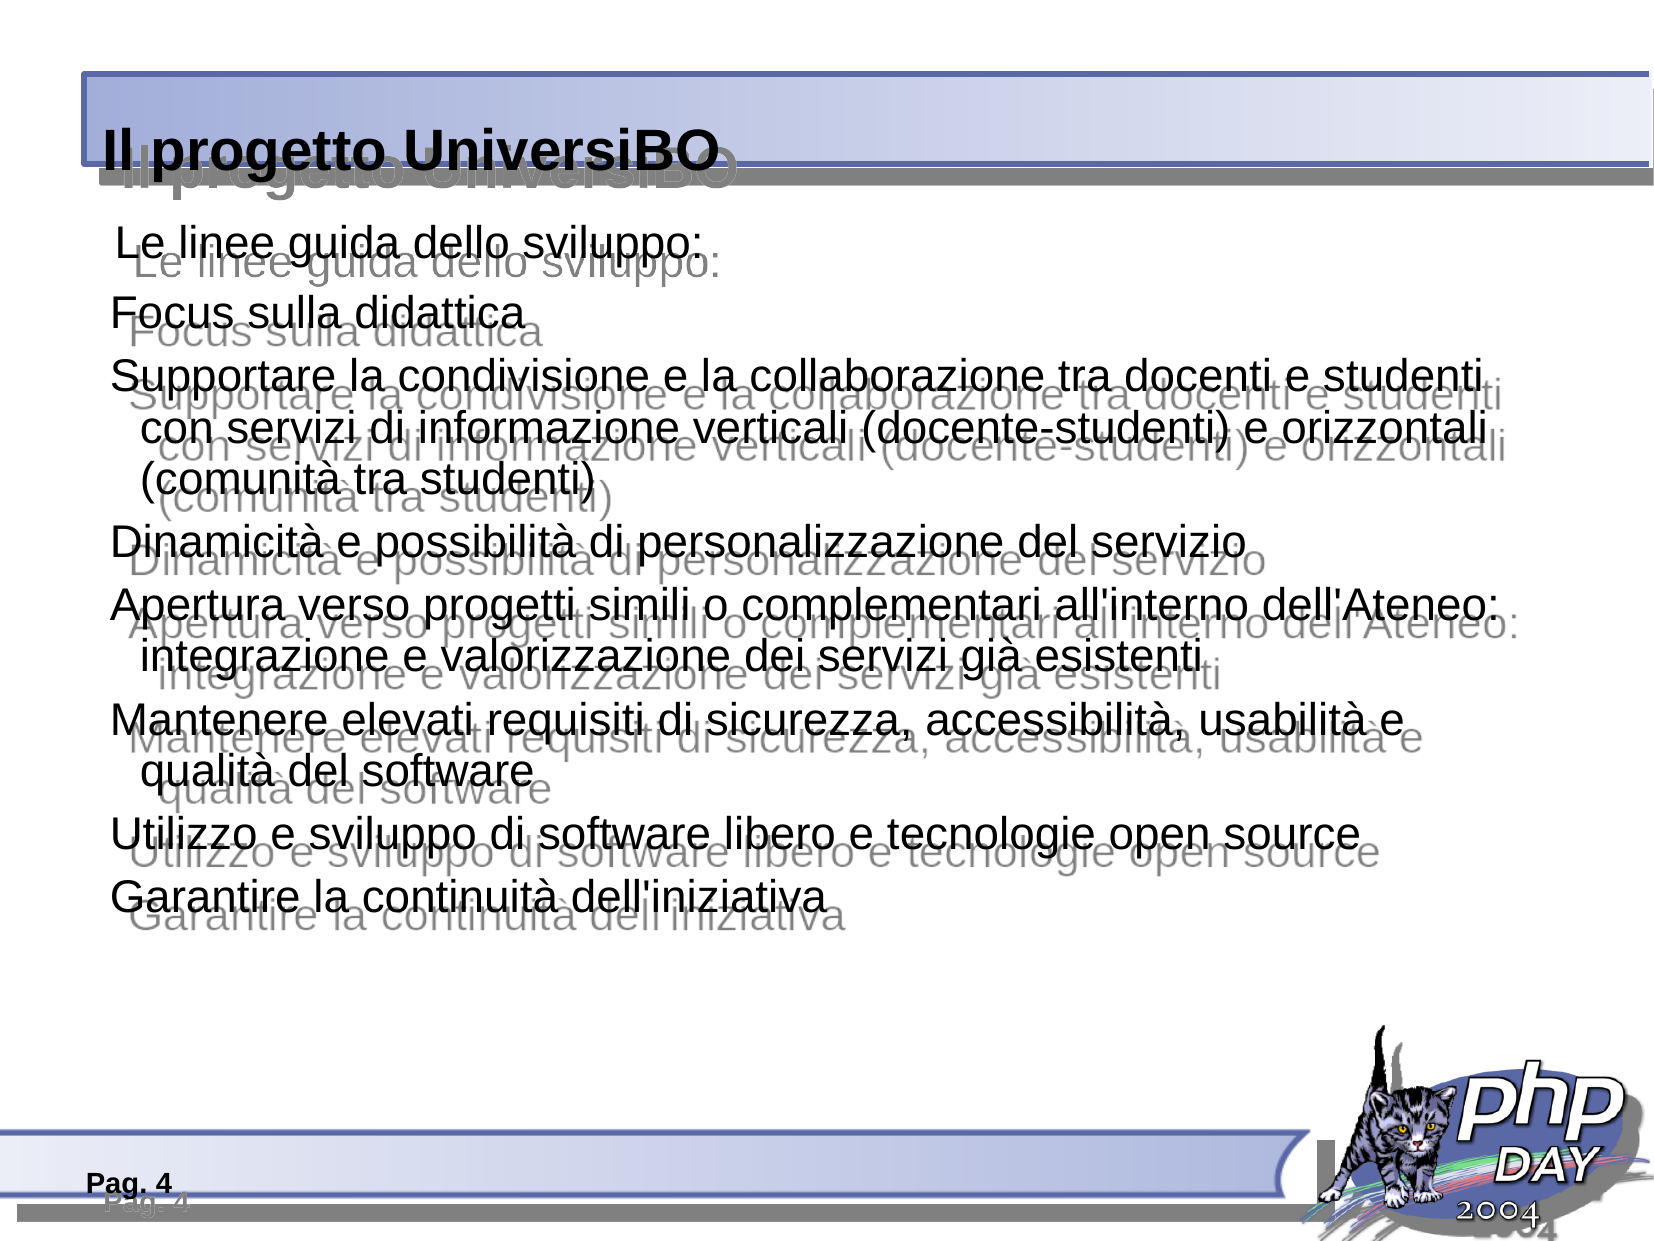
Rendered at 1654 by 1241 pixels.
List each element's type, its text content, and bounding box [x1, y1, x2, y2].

text_box Il progetto UniversiBO [102, 85, 1394, 155]
picture [0, 1025, 1652, 1233]
text_box Focus sulla didattica Supportare la condivisione e la collaborazione tra docenti e studenti con servizi di informazione verticali (docente-studenti) e orizzontali (comunità tra studenti) Dinamicità e possibilità di personalizzazione del servizio Apertura verso progetti simili o complementari all'interno dell'Ateneo: integrazione e valorizzazione dei servizi già esistenti Mantenere elevati requisiti di sicurezza, accessibilità, usabilità e qualità del software Utilizzo e sviluppo di software libero e tecnologie open source Garantire la continuità dell'iniziativa [87, 287, 1510, 923]
picture [126, 1180, 133, 1190]
picture [110, 1195, 117, 1201]
text_box Le linee guida dello sviluppo: [99, 217, 1620, 444]
